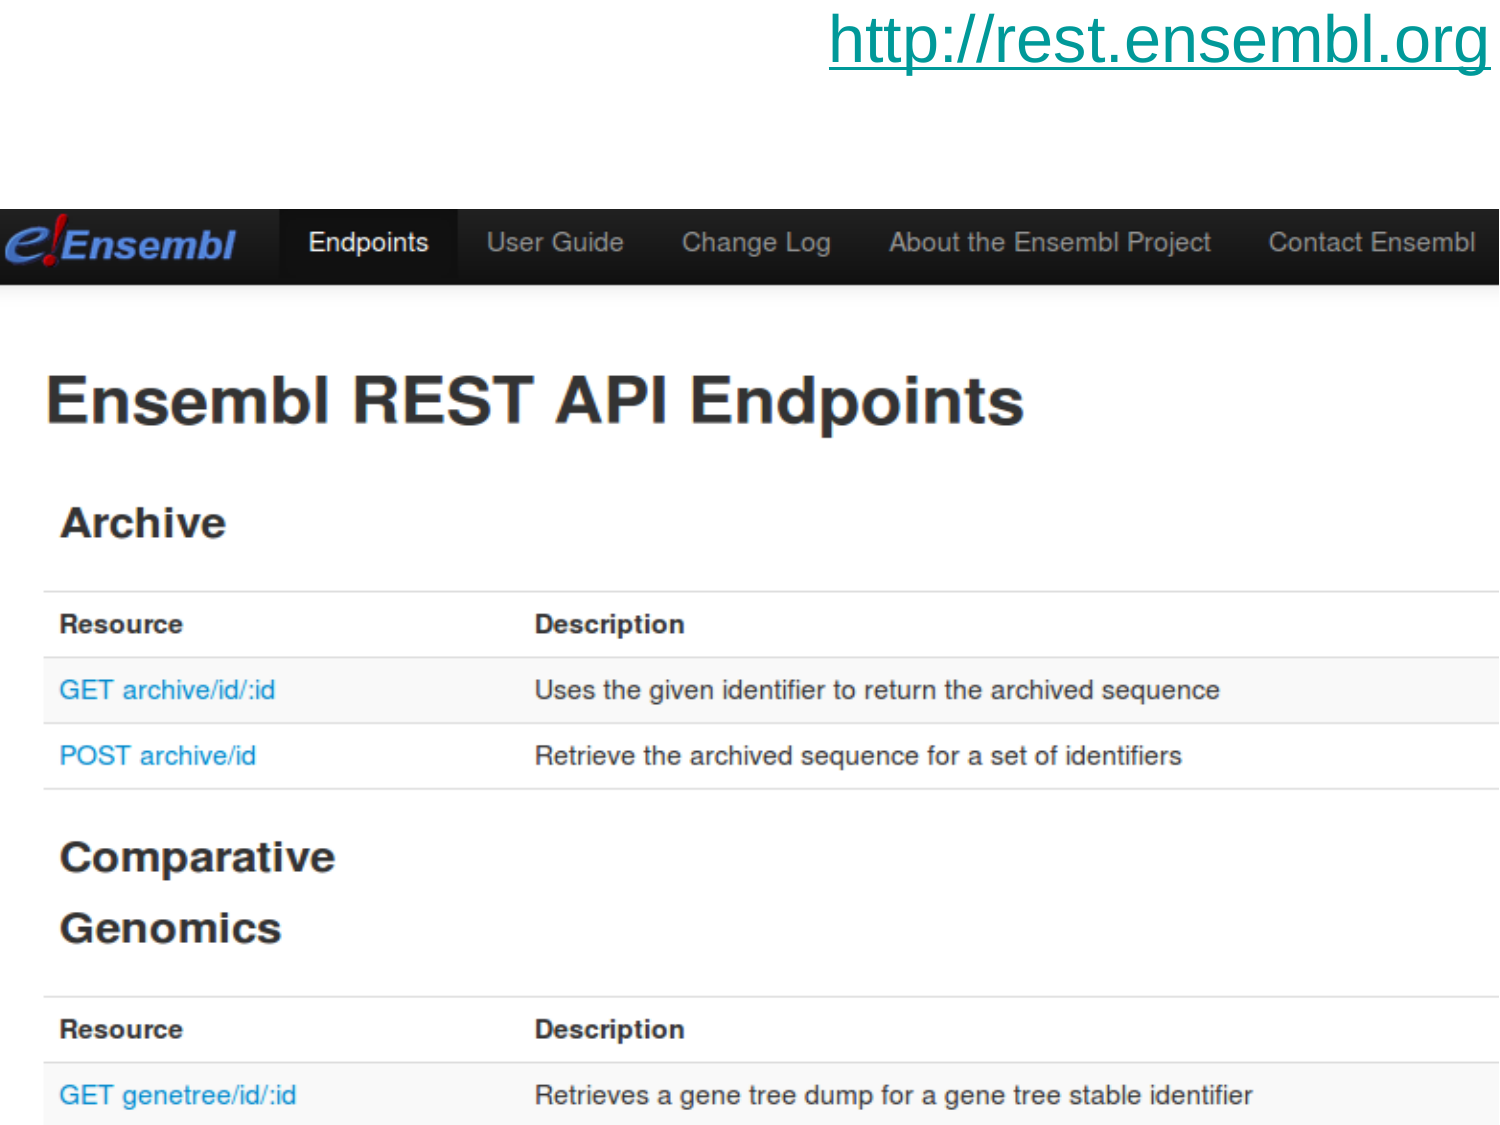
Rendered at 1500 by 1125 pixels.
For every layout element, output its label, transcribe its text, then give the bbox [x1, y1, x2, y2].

picture [0, 209, 1499, 1125]
text_box http://rest.ensembl.org [813, 0, 1500, 84]
